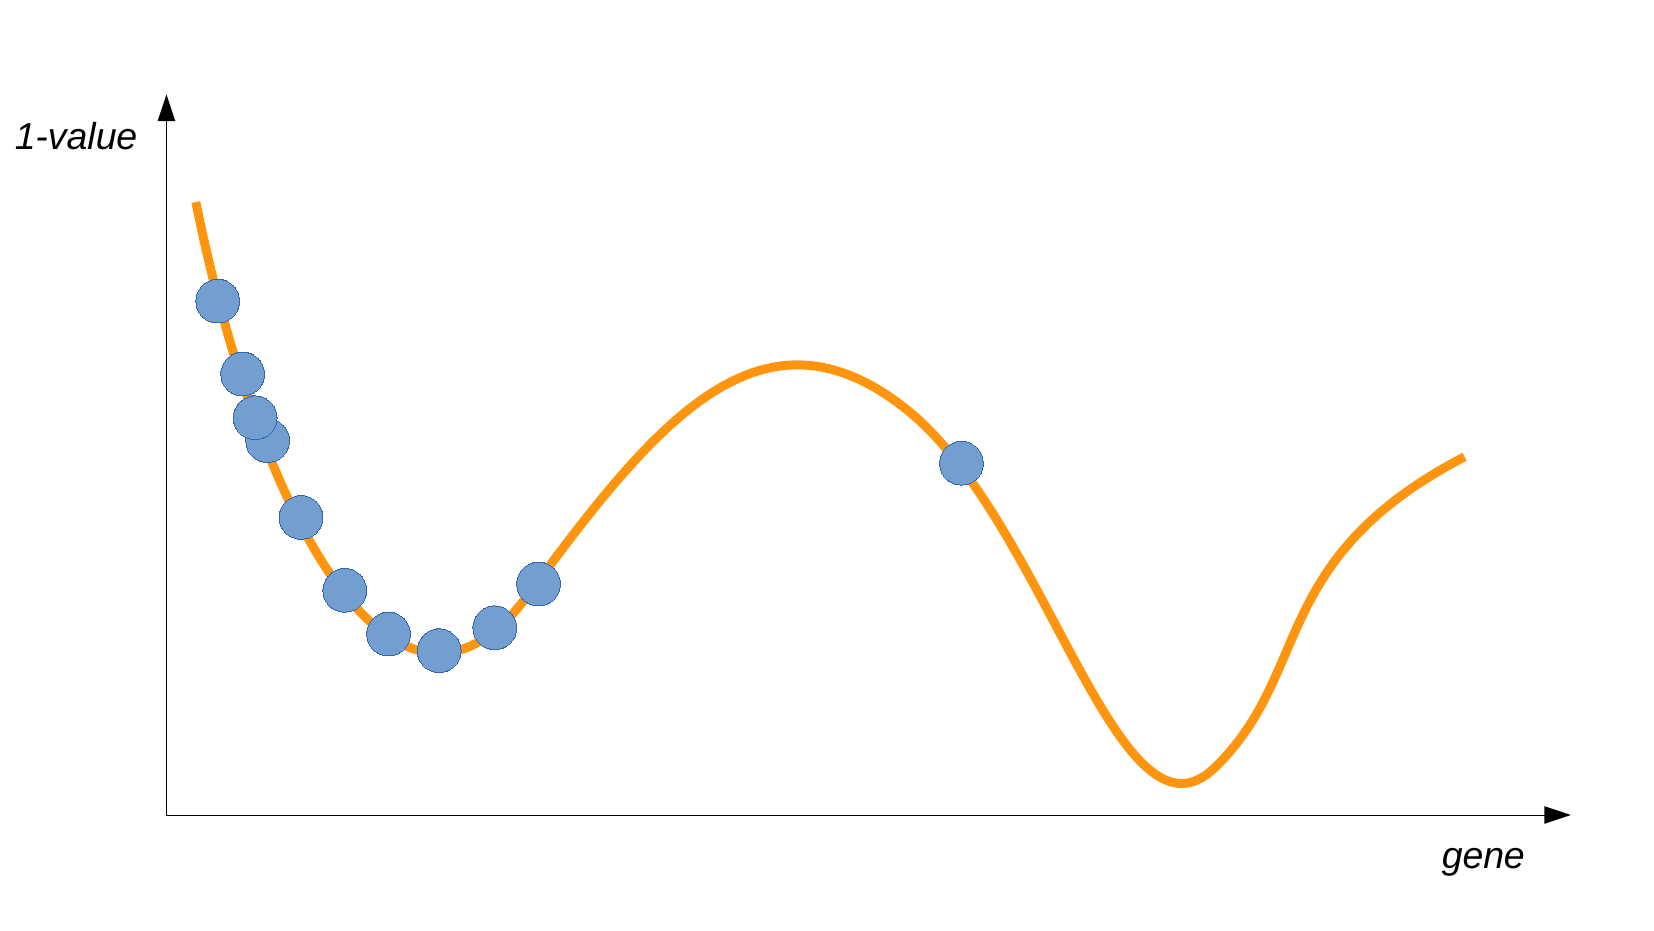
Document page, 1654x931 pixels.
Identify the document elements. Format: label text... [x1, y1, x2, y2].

text_box [472, 605, 517, 650]
text_box [939, 441, 984, 486]
text_box [516, 562, 561, 606]
text_box gene [1427, 826, 1595, 884]
text_box [279, 495, 323, 540]
text_box [417, 628, 462, 673]
text_box [366, 612, 411, 656]
text_box [220, 352, 290, 463]
text_box [322, 568, 367, 613]
text_box [195, 279, 240, 323]
text_box 1-value [0, 108, 167, 165]
